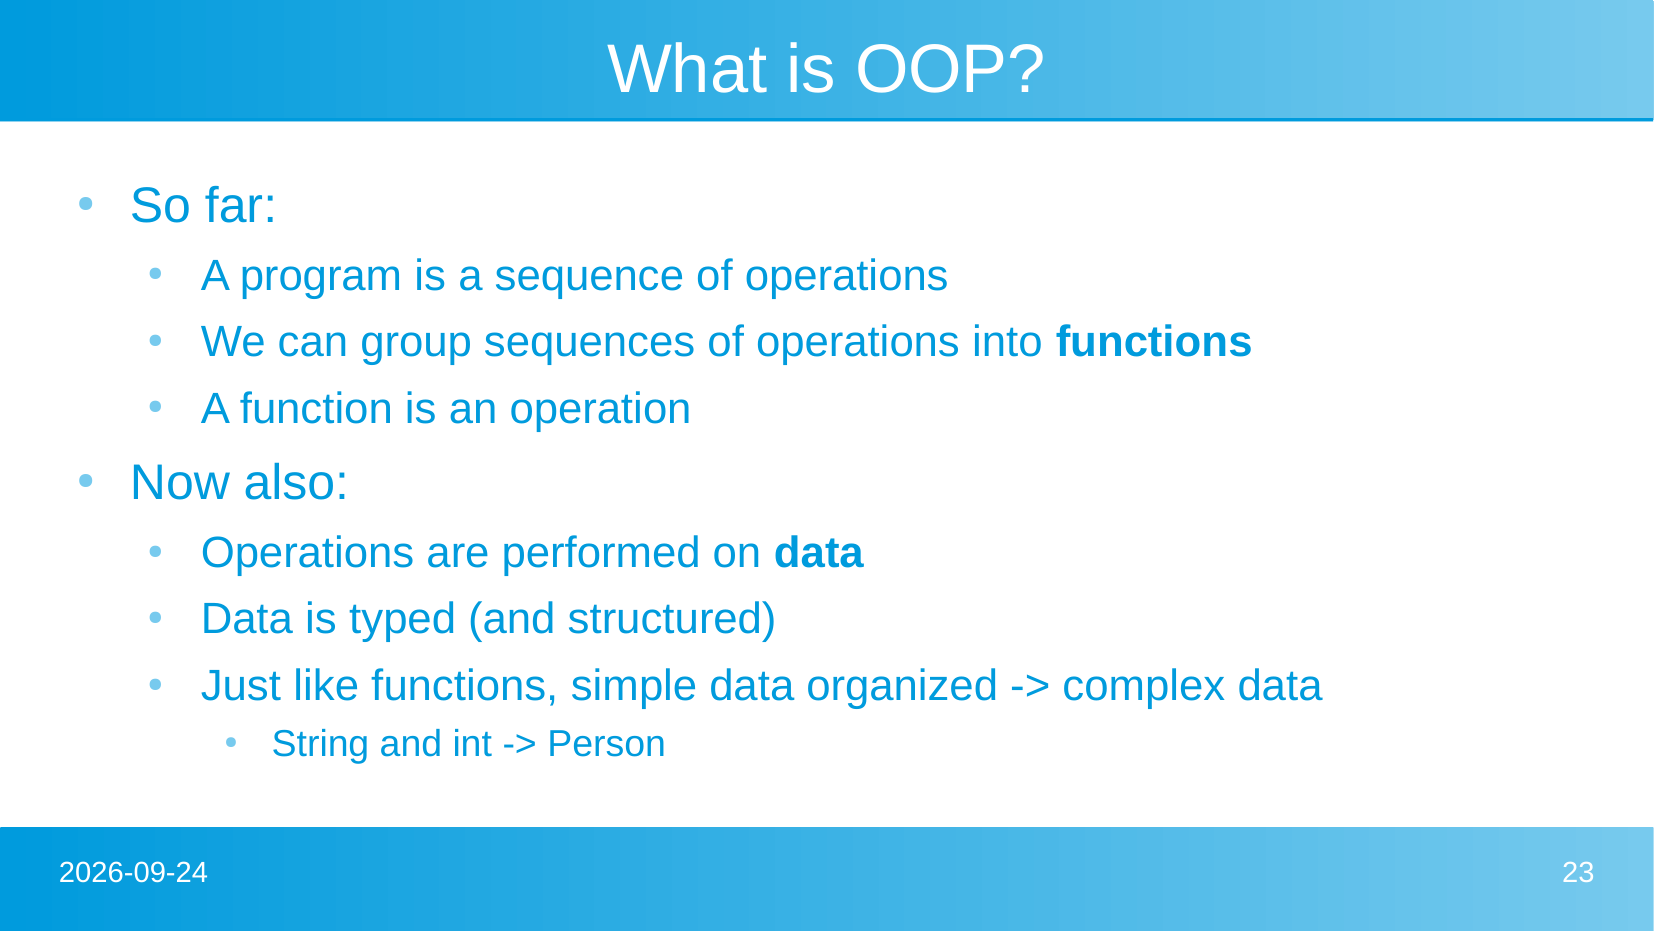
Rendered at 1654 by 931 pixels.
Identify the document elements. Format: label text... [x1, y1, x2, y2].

title What is OOP? [59, 29, 1595, 108]
list So far: A program is a sequence of operations We can group sequences of operations into functions A function is an operation Now also: Operations are performed on data Data is typed (and structured) Just like functions, simple data organized -> complex data String and int -> Person [59, 177, 1595, 768]
